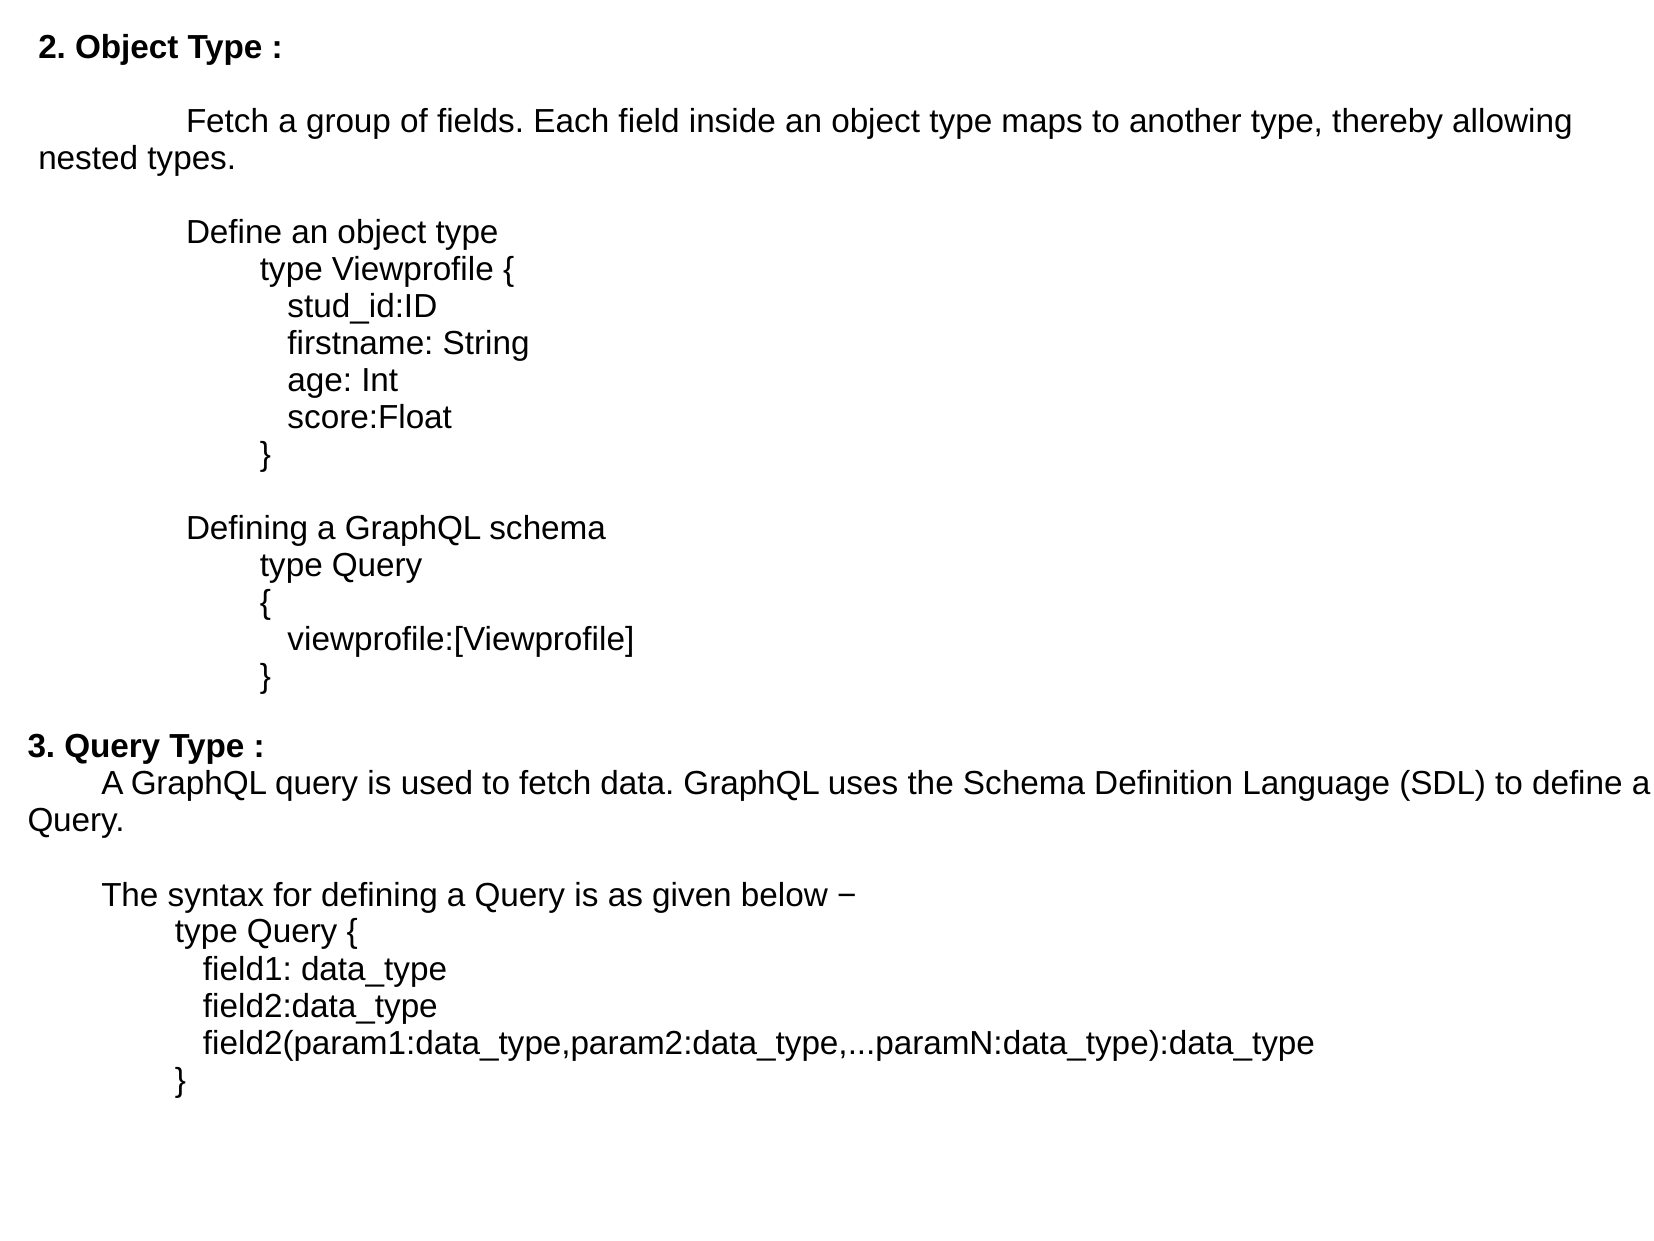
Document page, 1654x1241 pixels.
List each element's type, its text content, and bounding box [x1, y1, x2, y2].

text_box 3. Query Type : A GraphQL query is used to fetch data. GraphQL uses the Schema Definition Language (SDL) to define a Query. The syntax for defining a Query is as given below − type Query { field1: data_type field2:data_type field2(param1:data_type,param2:data_type,...paramN:data_type):data_type } [12, 720, 1654, 1217]
text_box 2. Object Type : Fetch a group of fields. Each field inside an object type maps to another type, thereby allowing nested types. Define an object type type Viewprofile { stud_id:ID firstname: String age: Int score:Float } Defining a GraphQL schema type Query { viewprofile:[Viewprofile] } [23, 20, 1640, 709]
